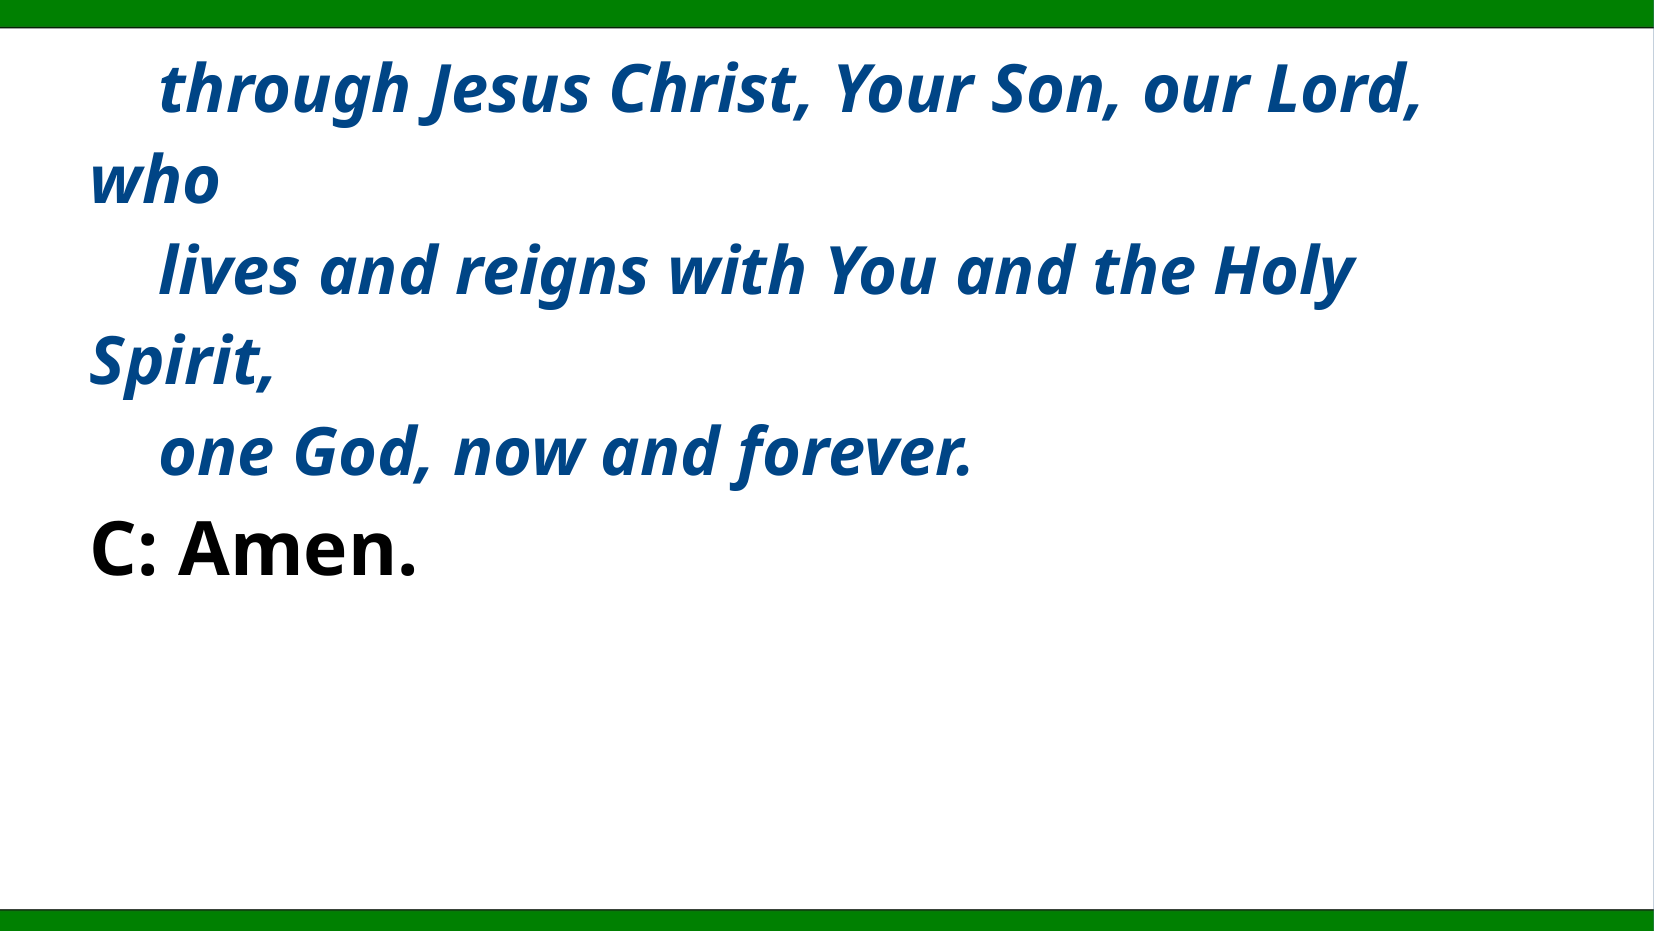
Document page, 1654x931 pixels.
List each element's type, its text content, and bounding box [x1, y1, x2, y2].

text_box through Jesus Christ, Your Son, our Lord, who lives and reigns with You and the Holy Spirit, one God, now and forever. C: Amen. [75, 34, 1573, 415]
picture [0, 0, 1654, 931]
